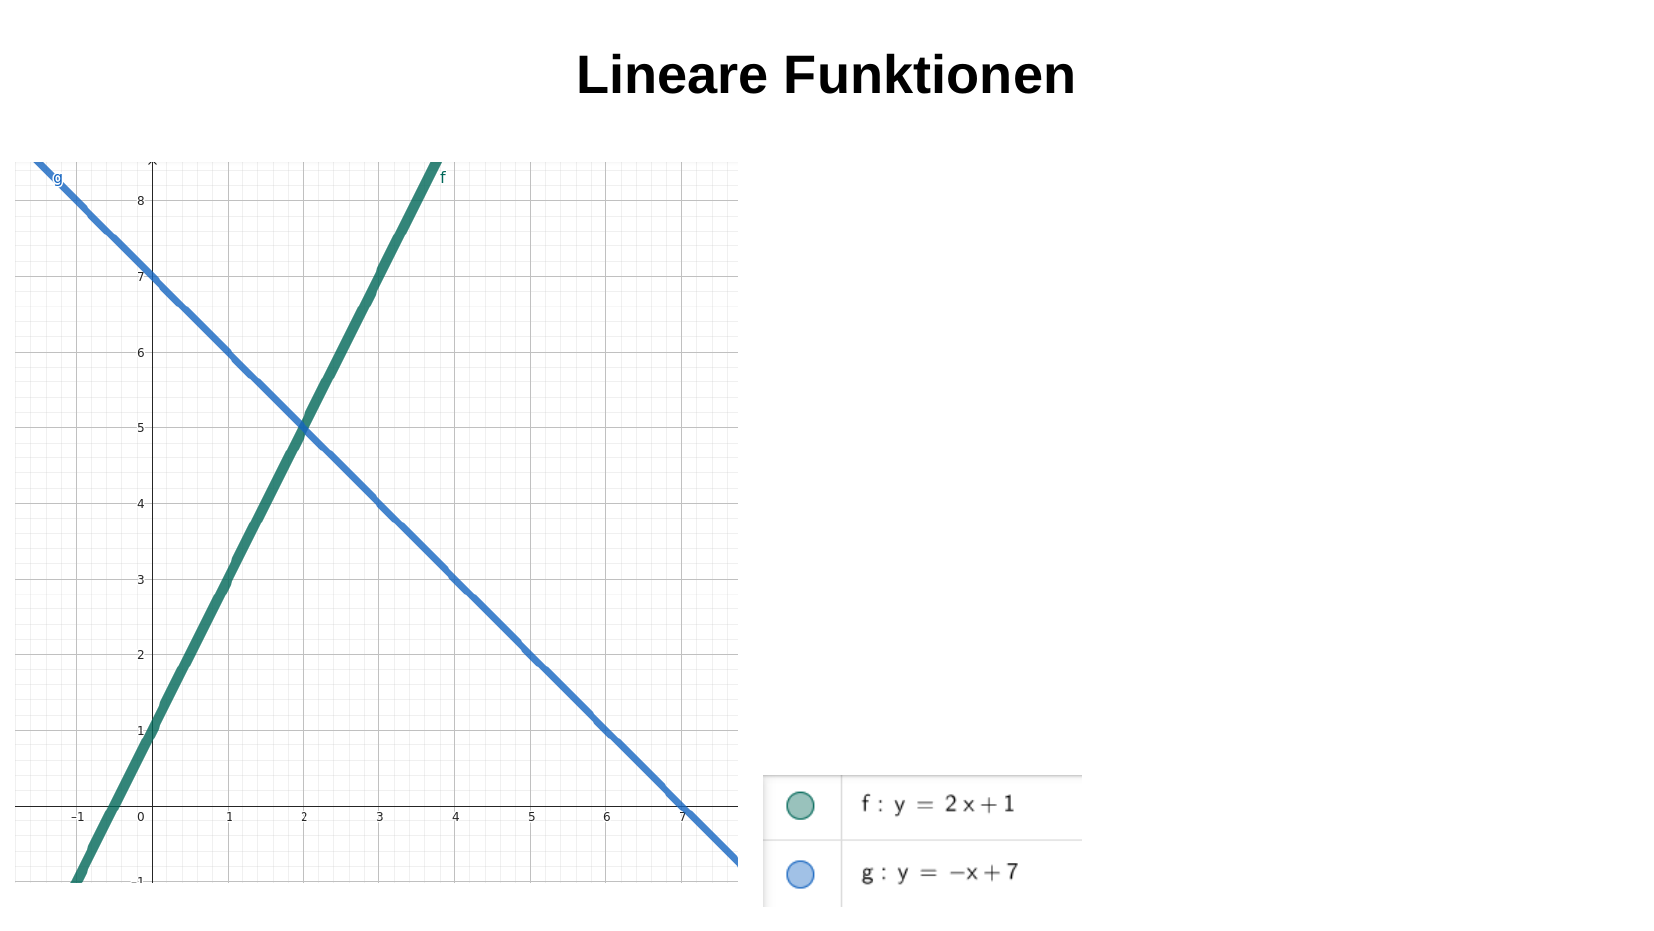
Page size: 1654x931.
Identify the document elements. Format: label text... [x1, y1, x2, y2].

picture [15, 162, 738, 883]
title Lineare Funktionen [82, 37, 1571, 113]
picture [763, 775, 1082, 907]
